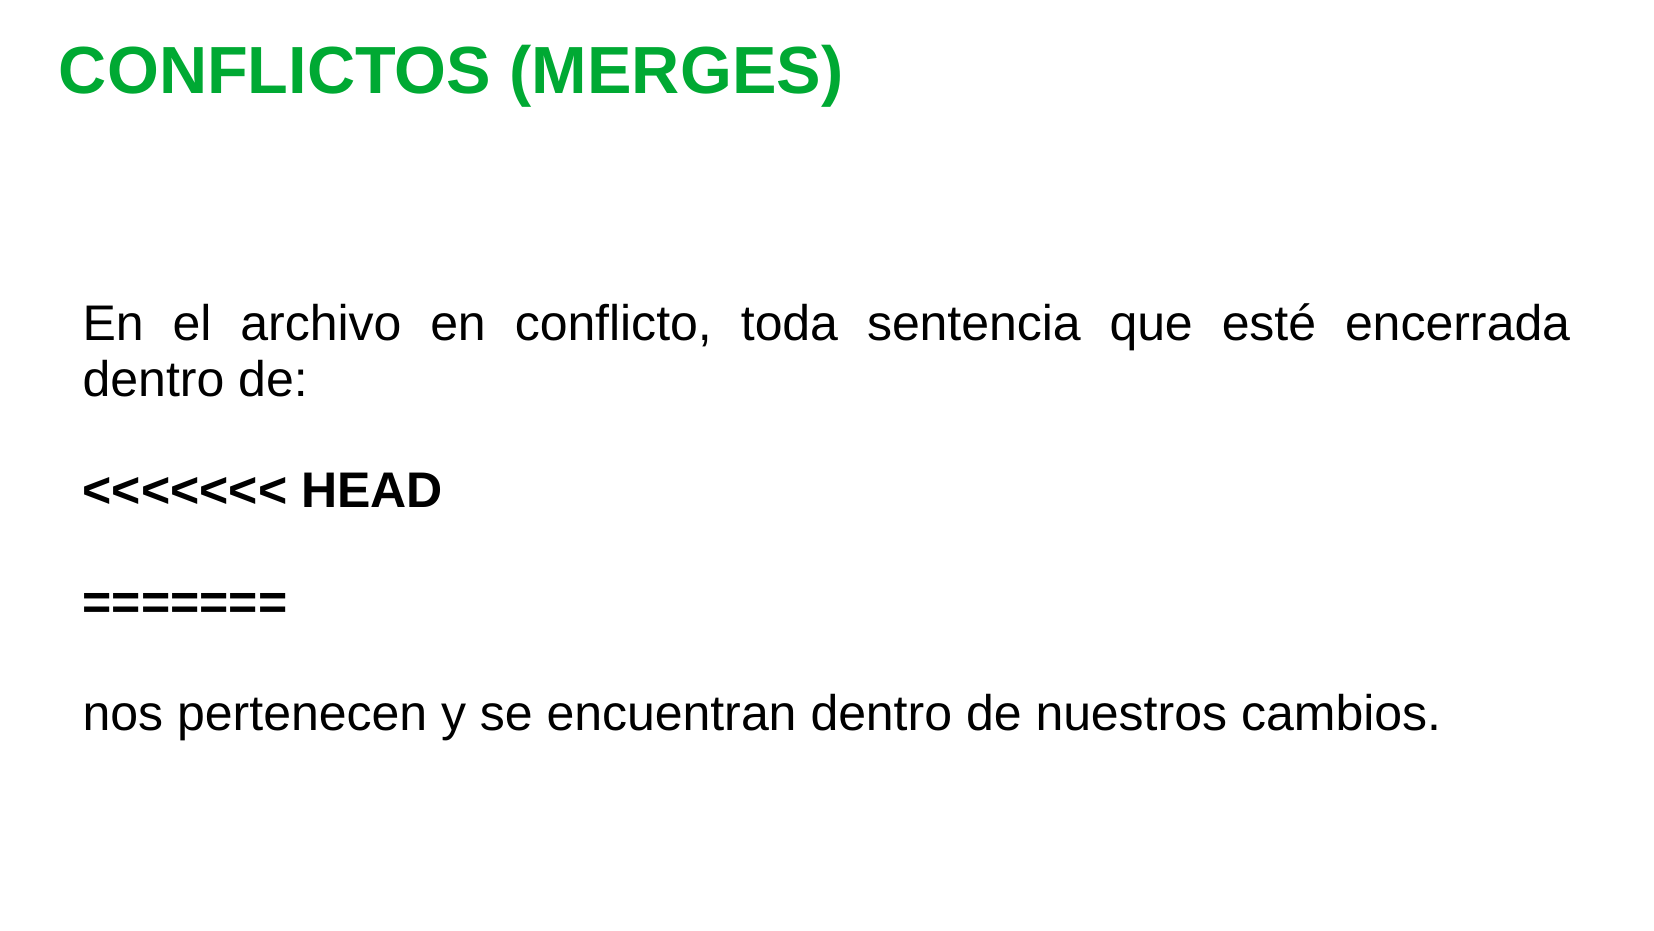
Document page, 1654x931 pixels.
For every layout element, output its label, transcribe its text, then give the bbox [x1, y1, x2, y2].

subtitle En el archivo en conflicto, toda sentencia que esté encerrada dentro de: <<<<<<< HEAD ======= nos pertenecen y se encuentran dentro de nuestros cambios. [82, 155, 1571, 881]
title CONFLICTOS (MERGES) [59, 24, 1548, 118]
